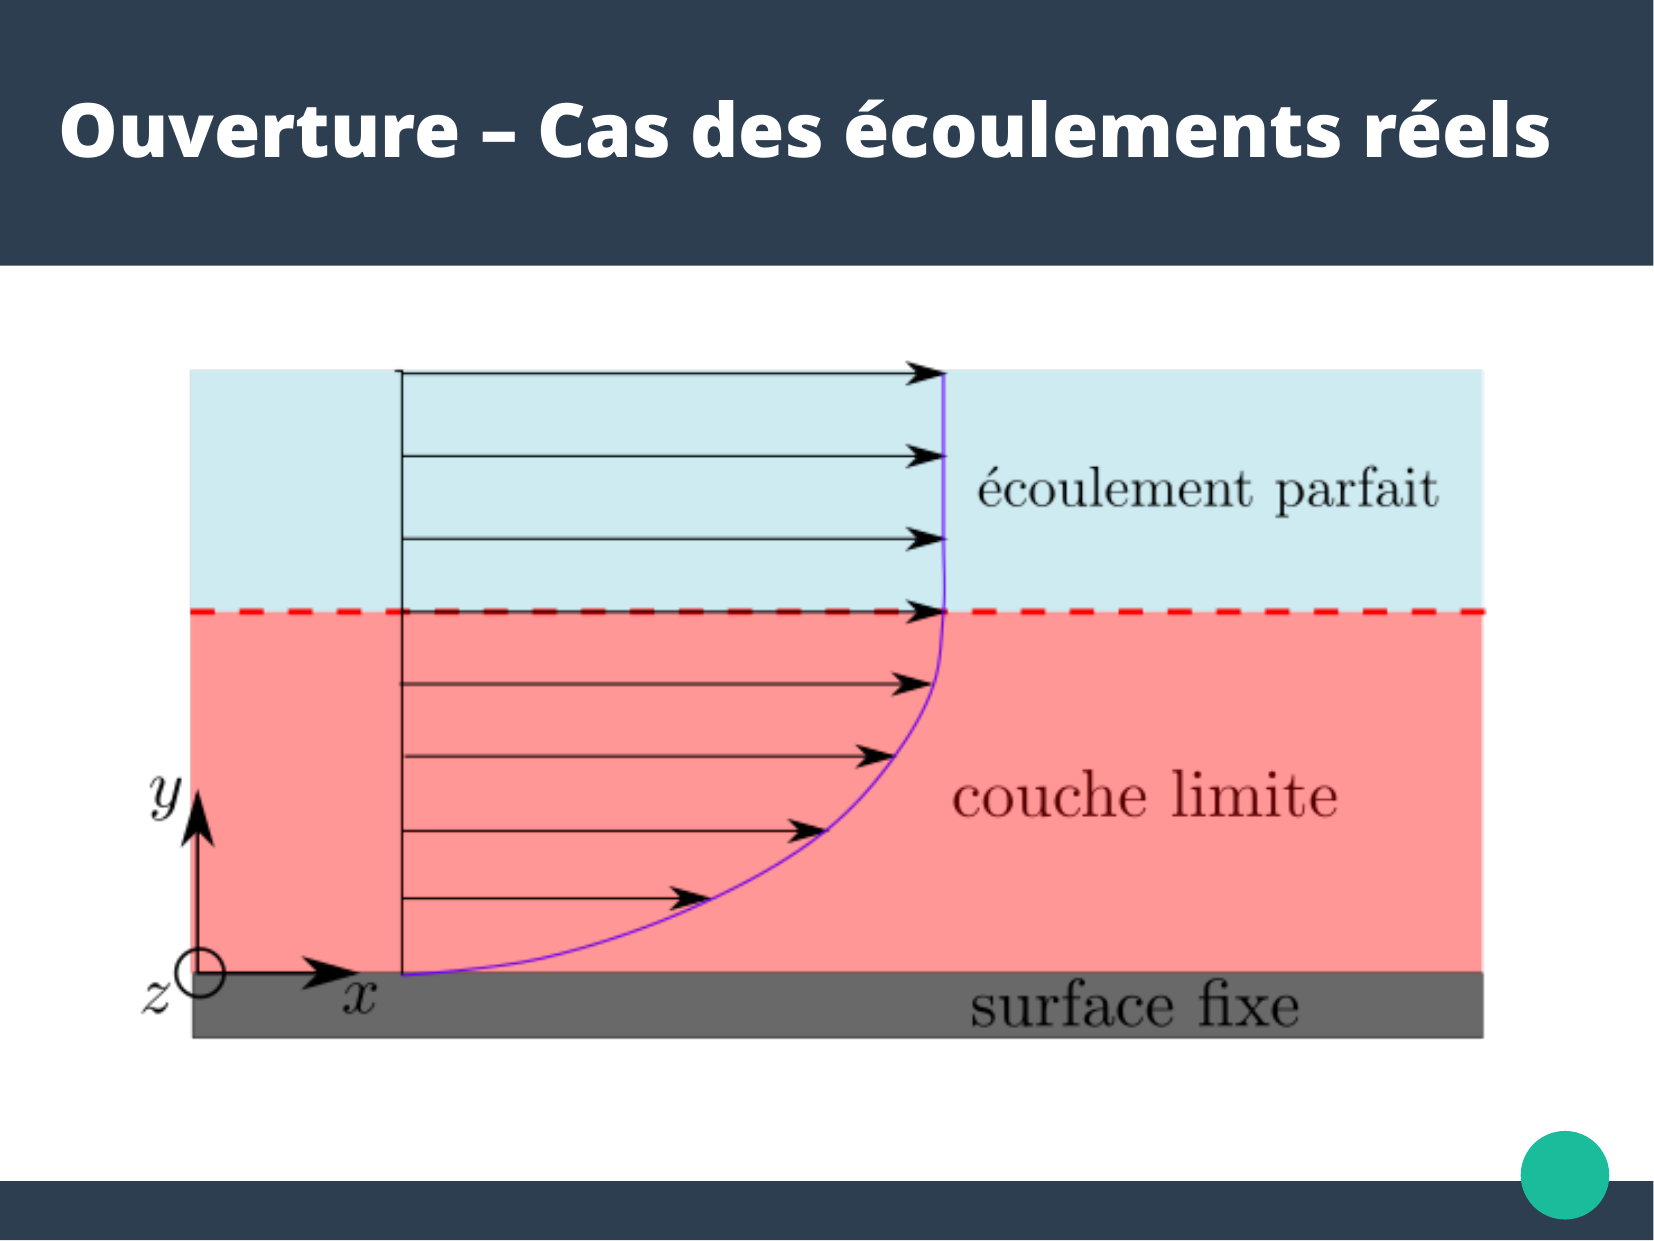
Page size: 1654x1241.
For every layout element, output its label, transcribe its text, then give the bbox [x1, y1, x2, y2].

title Ouverture – Cas des écoulements réels [59, 49, 1595, 207]
picture [117, 283, 1536, 1111]
